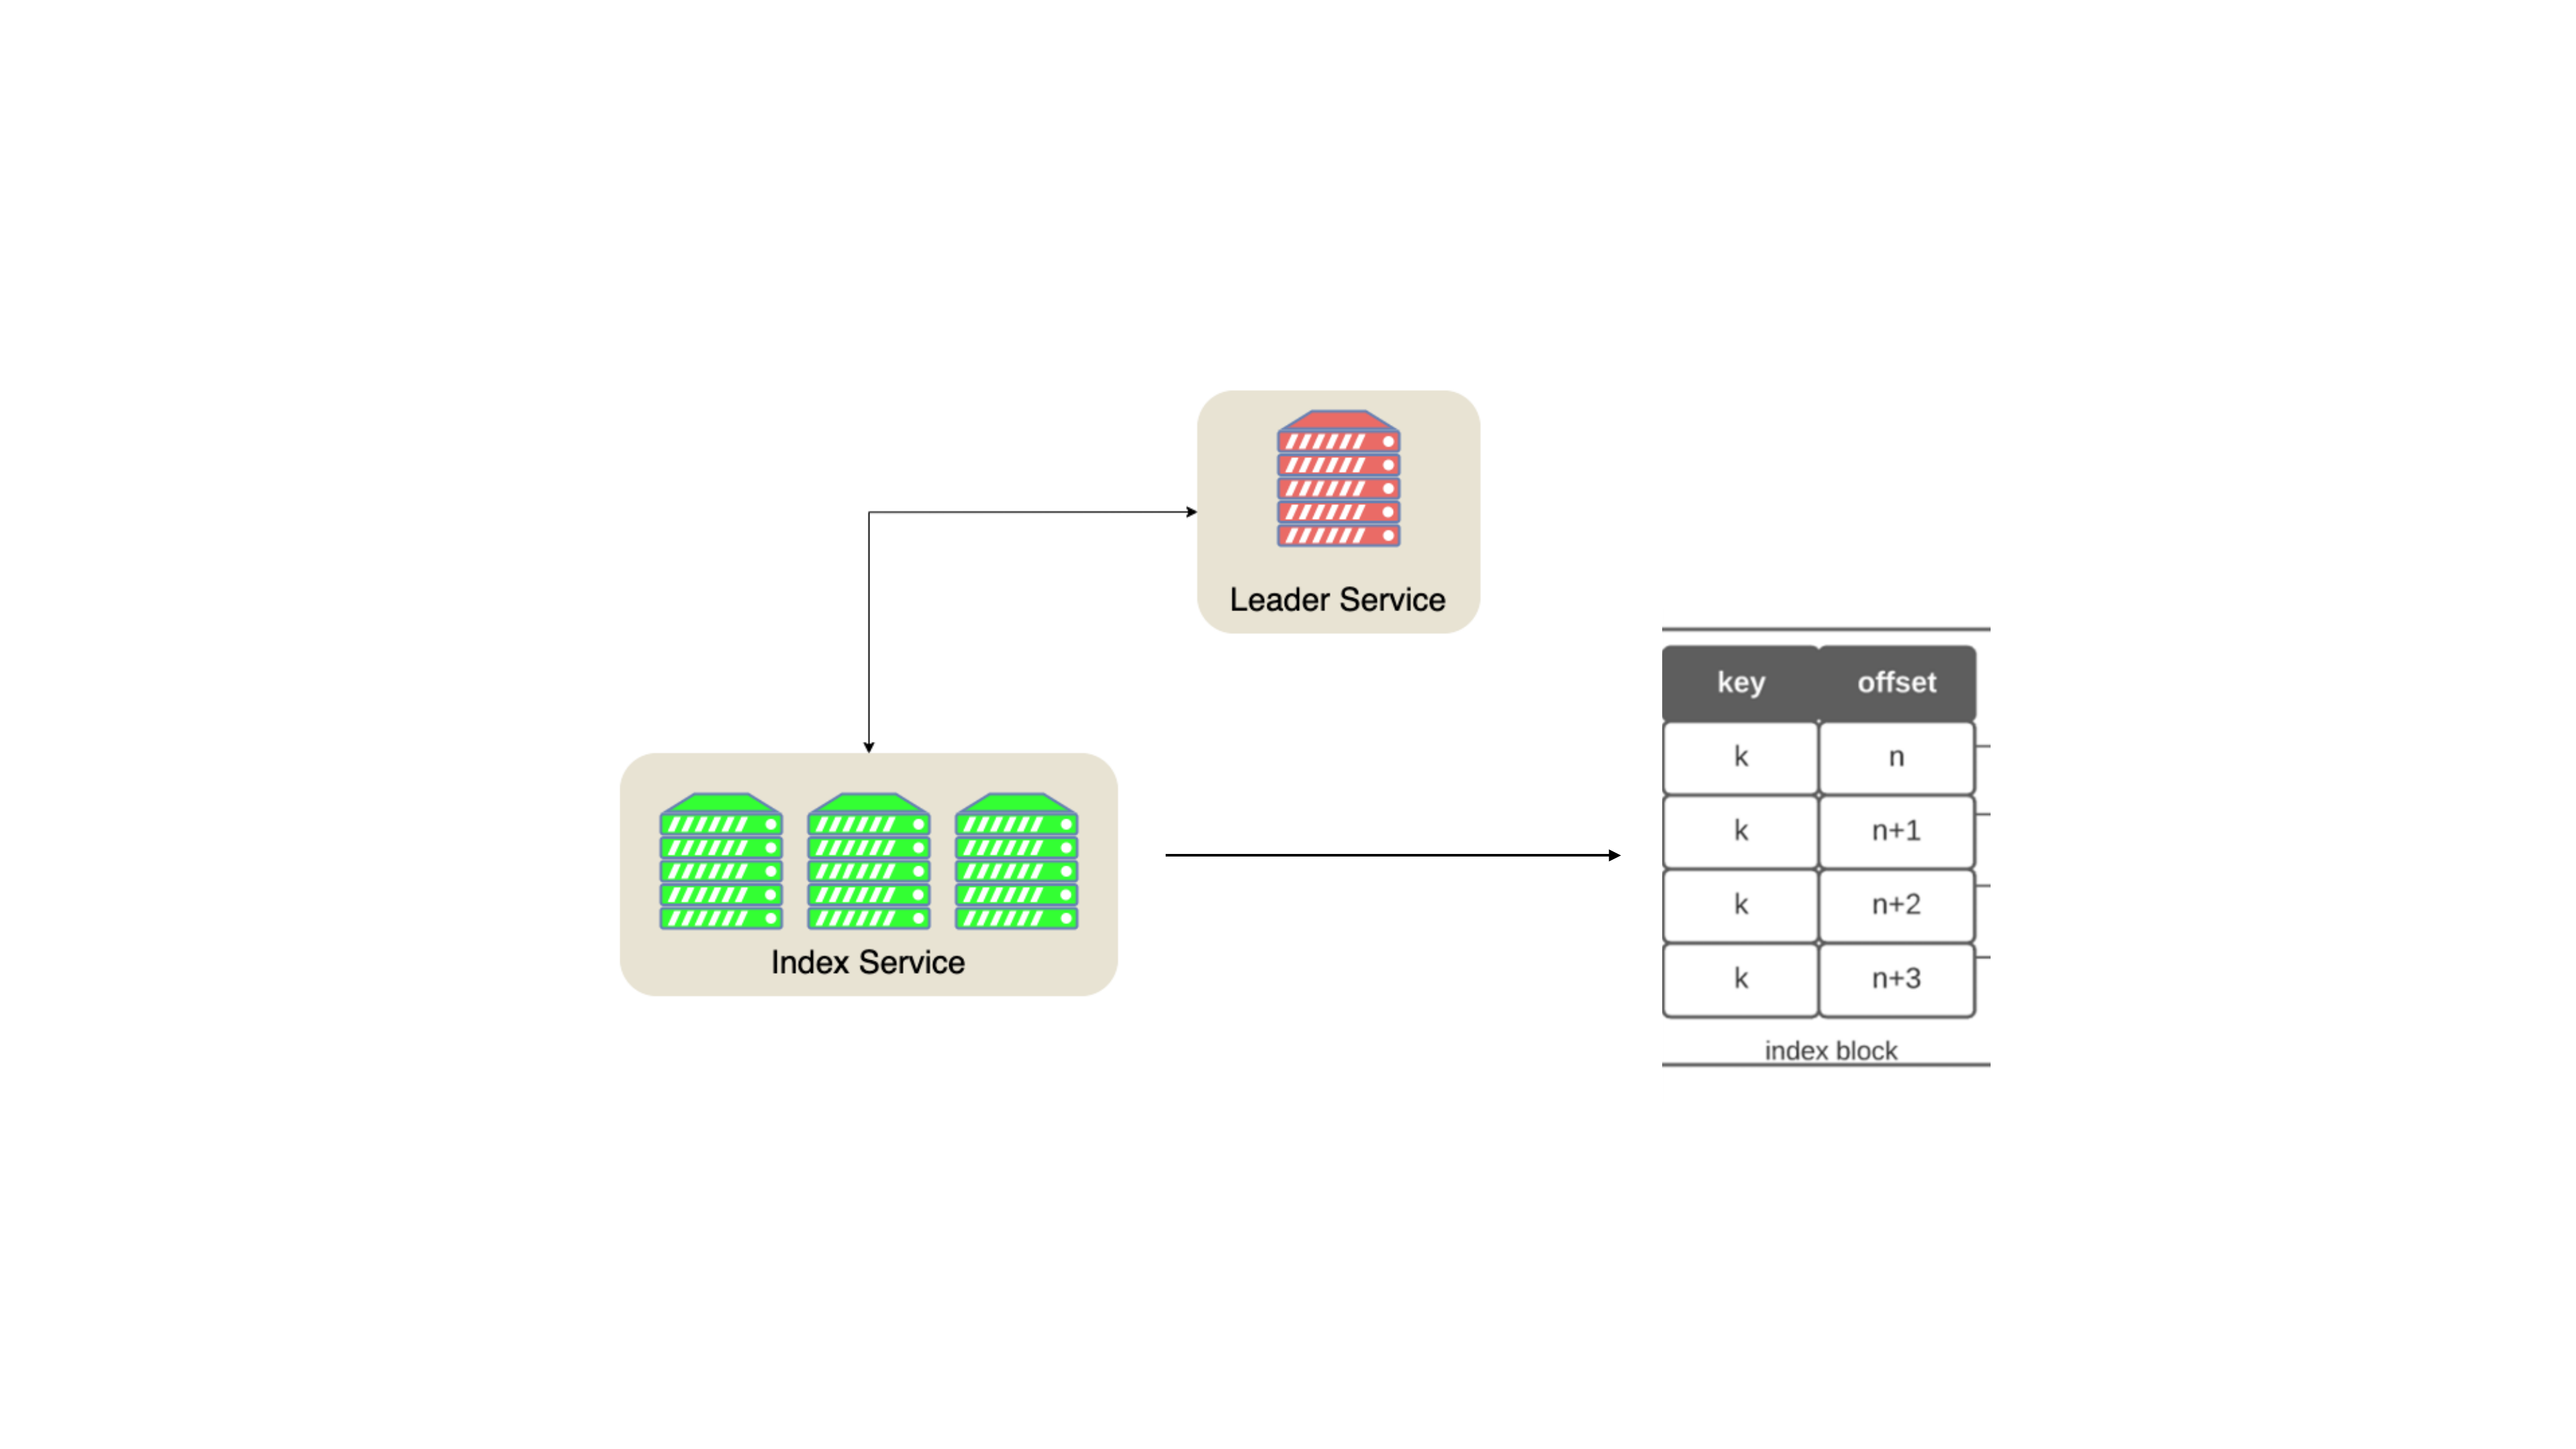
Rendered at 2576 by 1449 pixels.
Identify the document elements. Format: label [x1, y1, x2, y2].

picture [585, 346, 1505, 1006]
picture [1662, 609, 1991, 1103]
